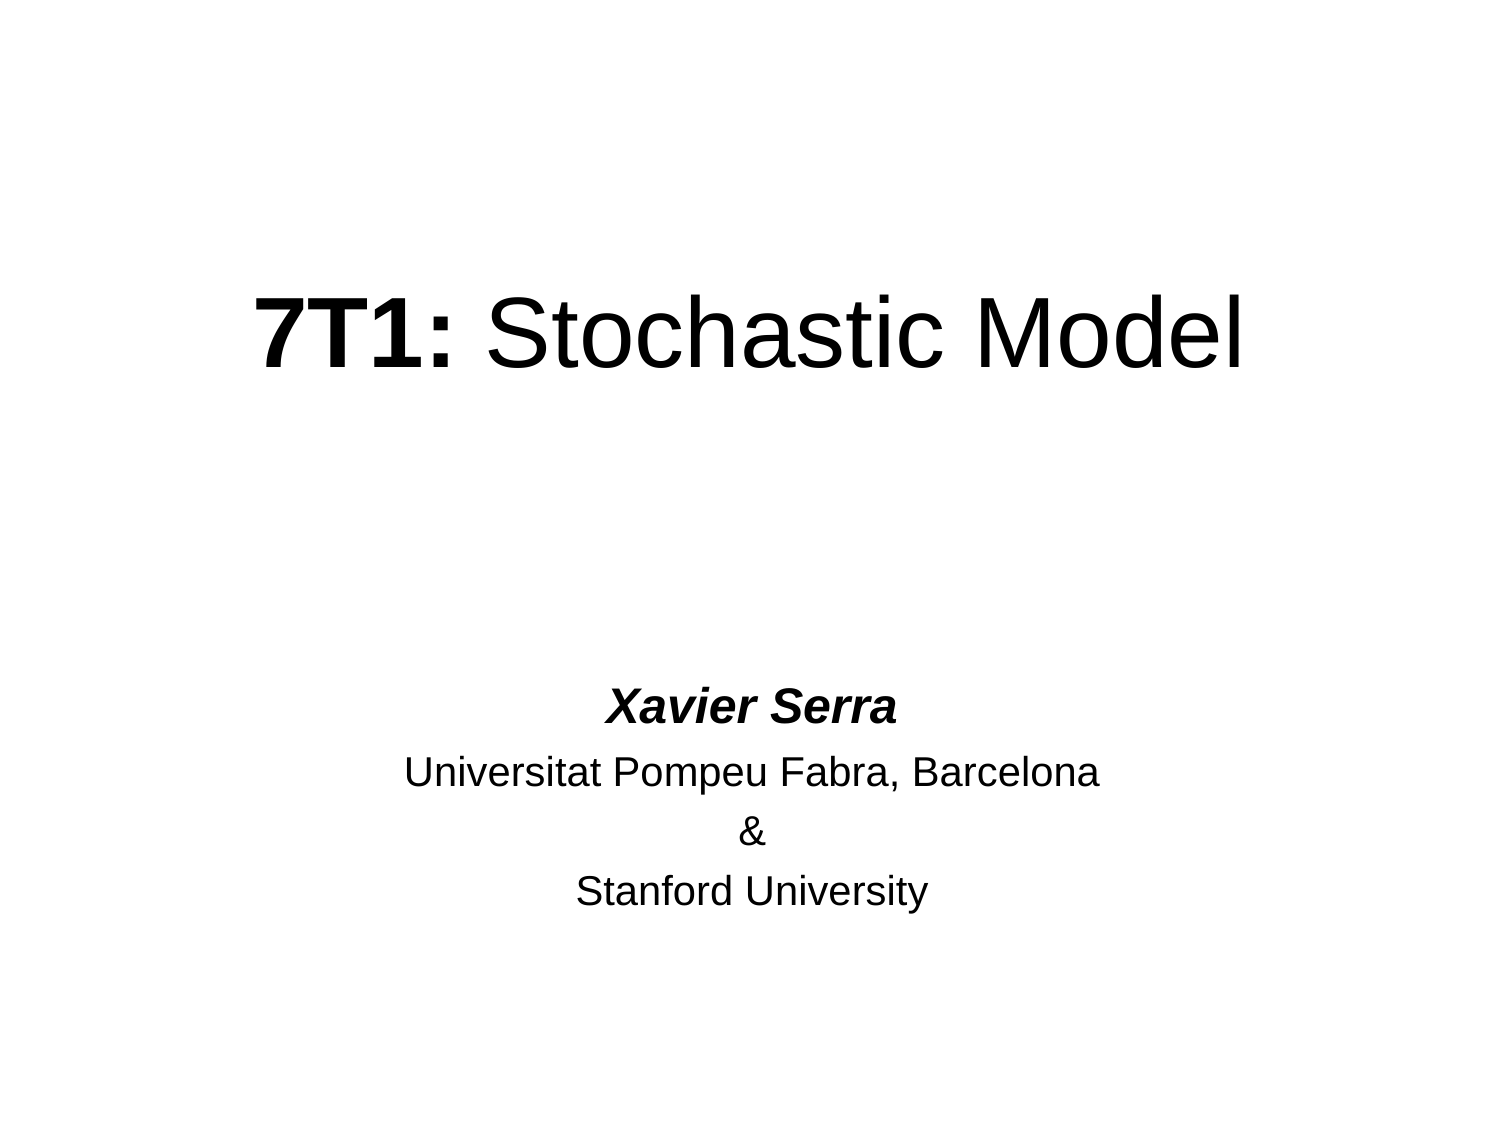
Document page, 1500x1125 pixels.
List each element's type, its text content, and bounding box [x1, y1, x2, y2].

text_box Xavier Serra Universitat Pompeu Fabra, Barcelona & Stanford University [338, 670, 1166, 846]
title 7T1: Stochastic Model [126, 82, 1334, 572]
